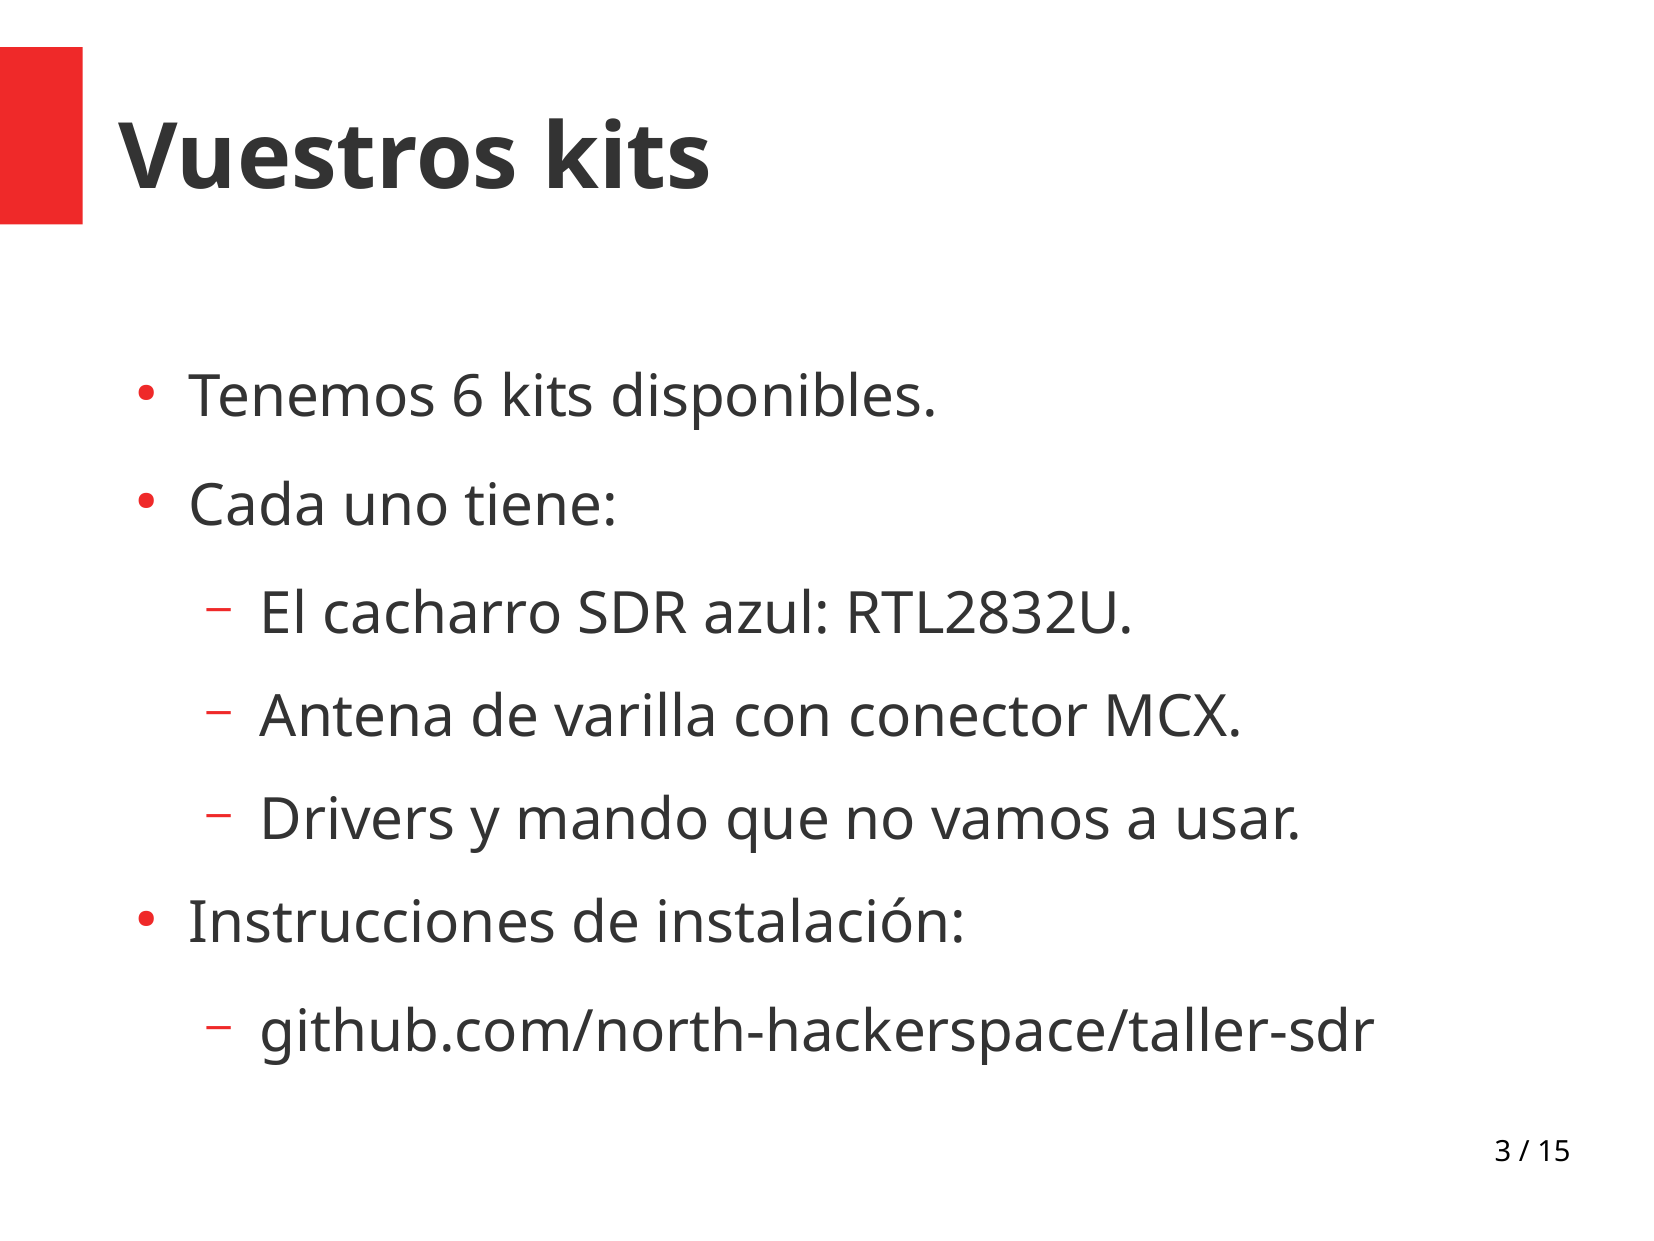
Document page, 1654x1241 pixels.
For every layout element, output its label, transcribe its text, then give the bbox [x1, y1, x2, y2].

title Vuestros kits [118, 49, 1571, 257]
list Tenemos 6 kits disponibles. Cada uno tiene: El cacharro SDR azul: RTL2832U. Antena de varilla con conector MCX. Drivers y mando que no vamos a usar. Instrucciones de instalación: github.com/north-hackerspace/taller-sdr [118, 354, 1536, 1074]
